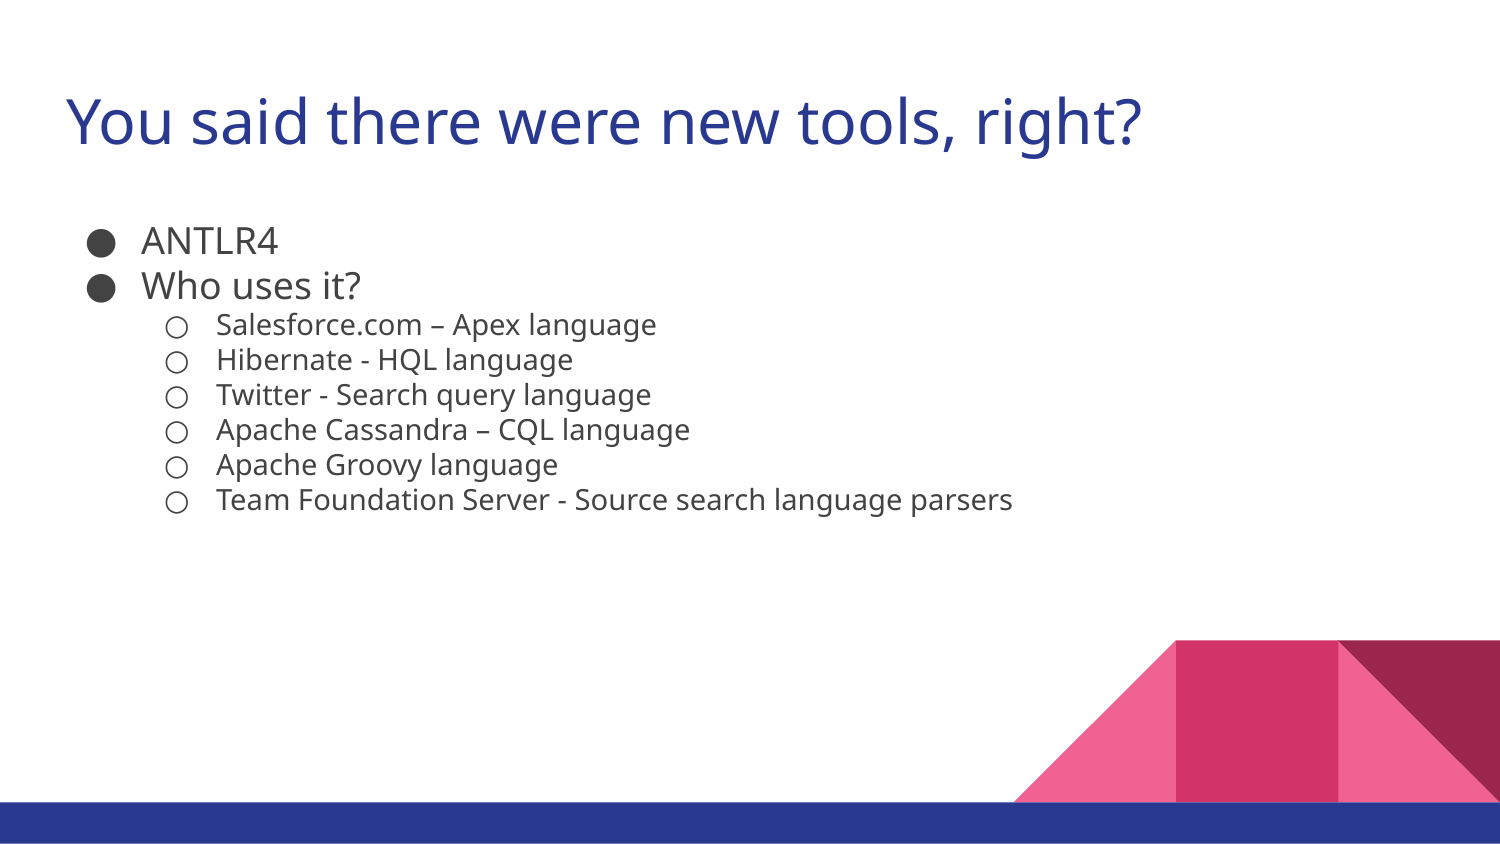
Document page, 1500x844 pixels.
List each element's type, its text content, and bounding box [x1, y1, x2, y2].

title You said there were new tools, right? [51, 67, 1449, 167]
list ANTLR4 Who uses it? Salesforce.com – Apex language Hibernate - HQL language Twitter - Search query language Apache Cassandra – CQL language Apache Groovy language Team Foundation Server - Source search language parsers [51, 201, 1449, 750]
